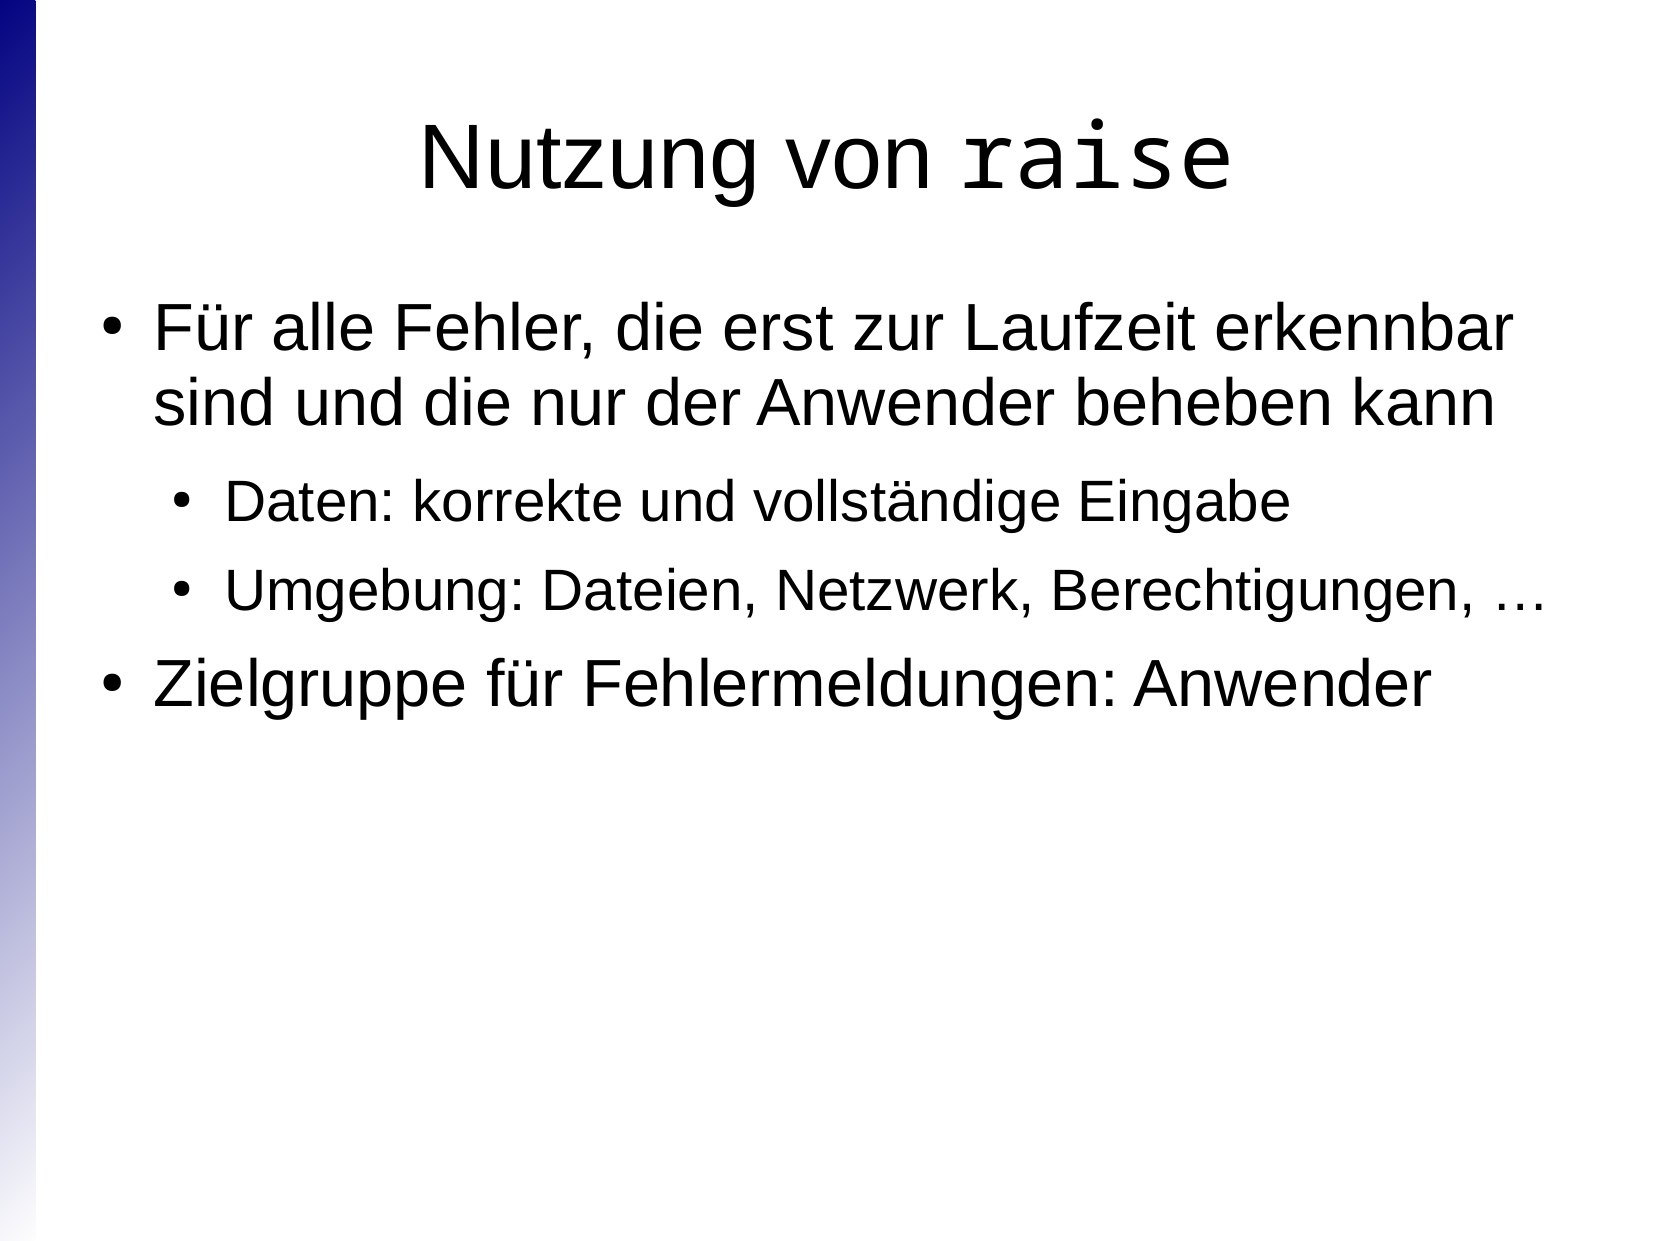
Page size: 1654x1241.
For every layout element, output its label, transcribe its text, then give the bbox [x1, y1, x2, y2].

list Für alle Fehler, die erst zur Laufzeit erkennbar sind und die nur der Anwender beheben kann Daten: korrekte und vollständige Eingabe Umgebung: Dateien, Netzwerk, Berechtigungen, … Zielgruppe für Fehlermeldungen: Anwender [82, 290, 1571, 1109]
title Nutzung von raise [82, 49, 1571, 257]
